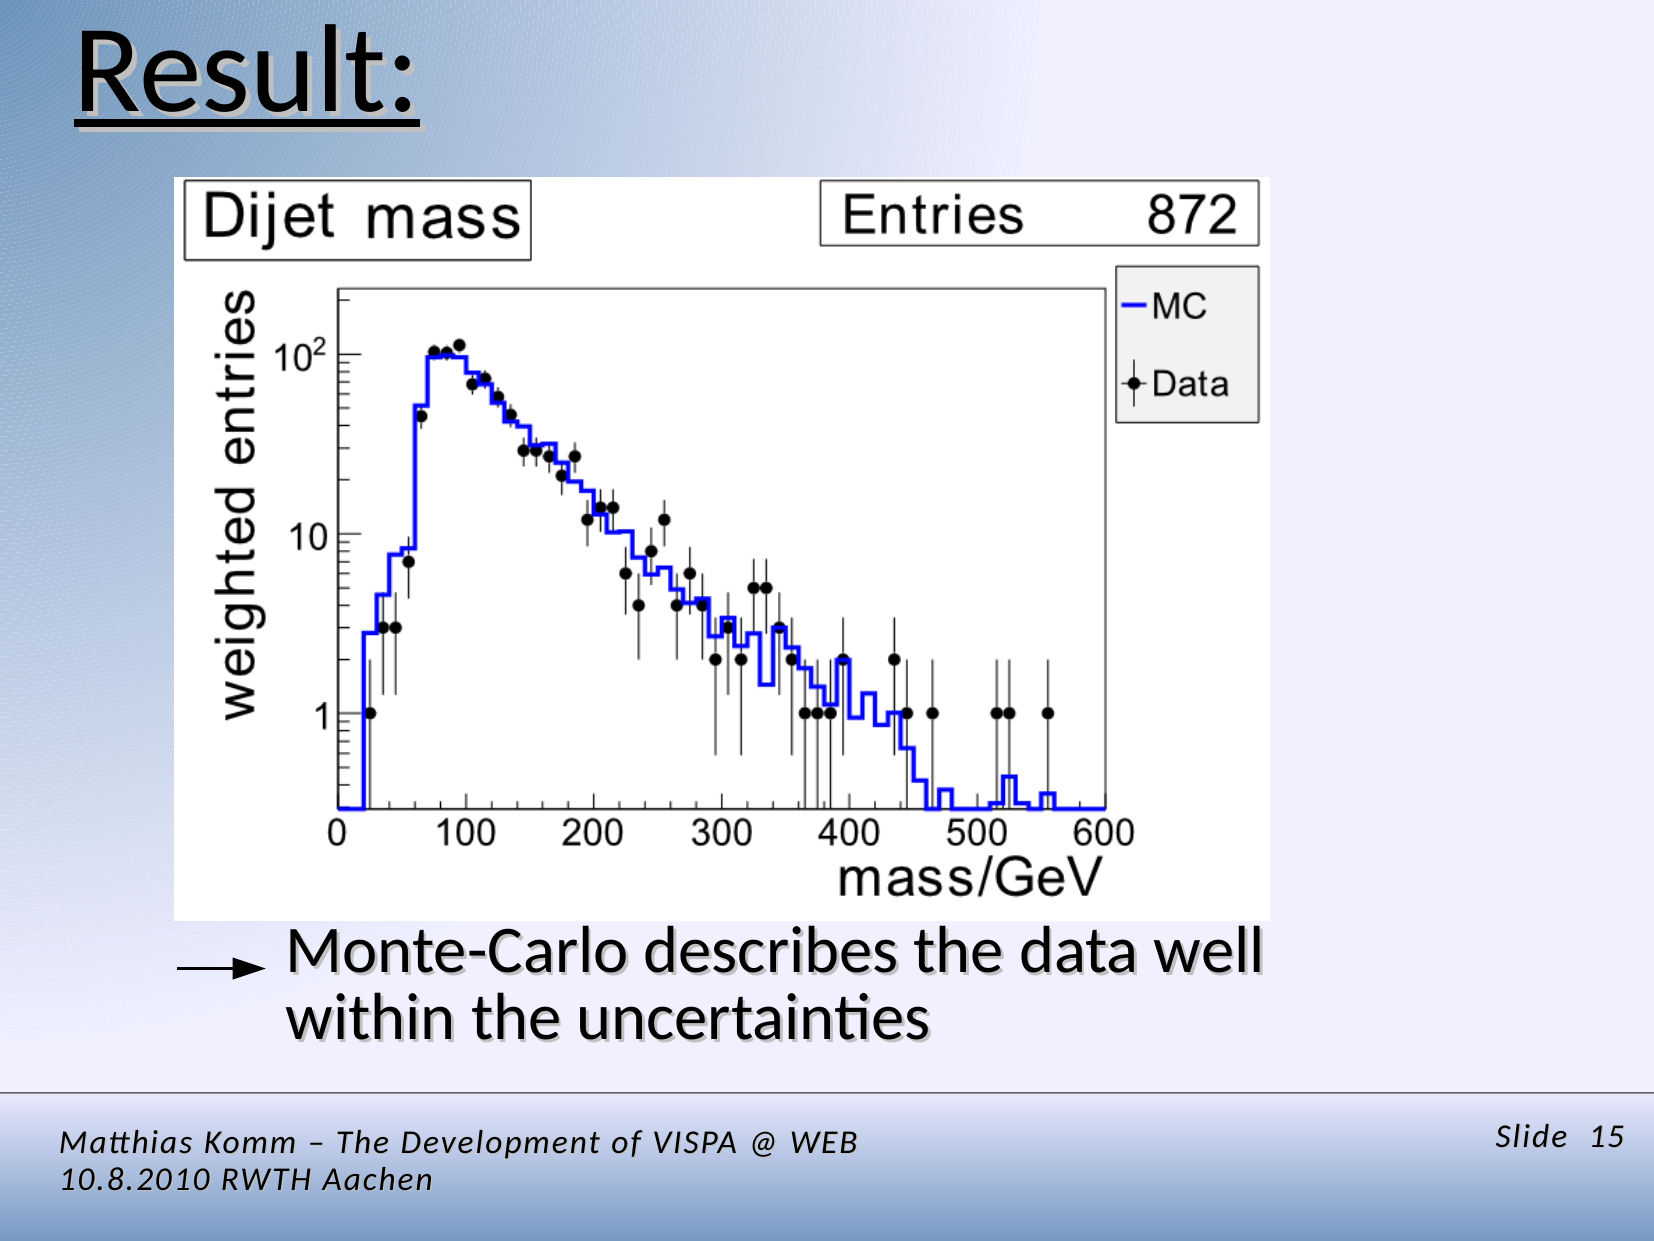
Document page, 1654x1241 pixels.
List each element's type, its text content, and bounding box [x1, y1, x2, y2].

text_box Monte-Carlo describes the data well within the uncertainties [270, 915, 1447, 1094]
text_box Result: [59, 10, 1506, 178]
picture [174, 177, 1270, 921]
